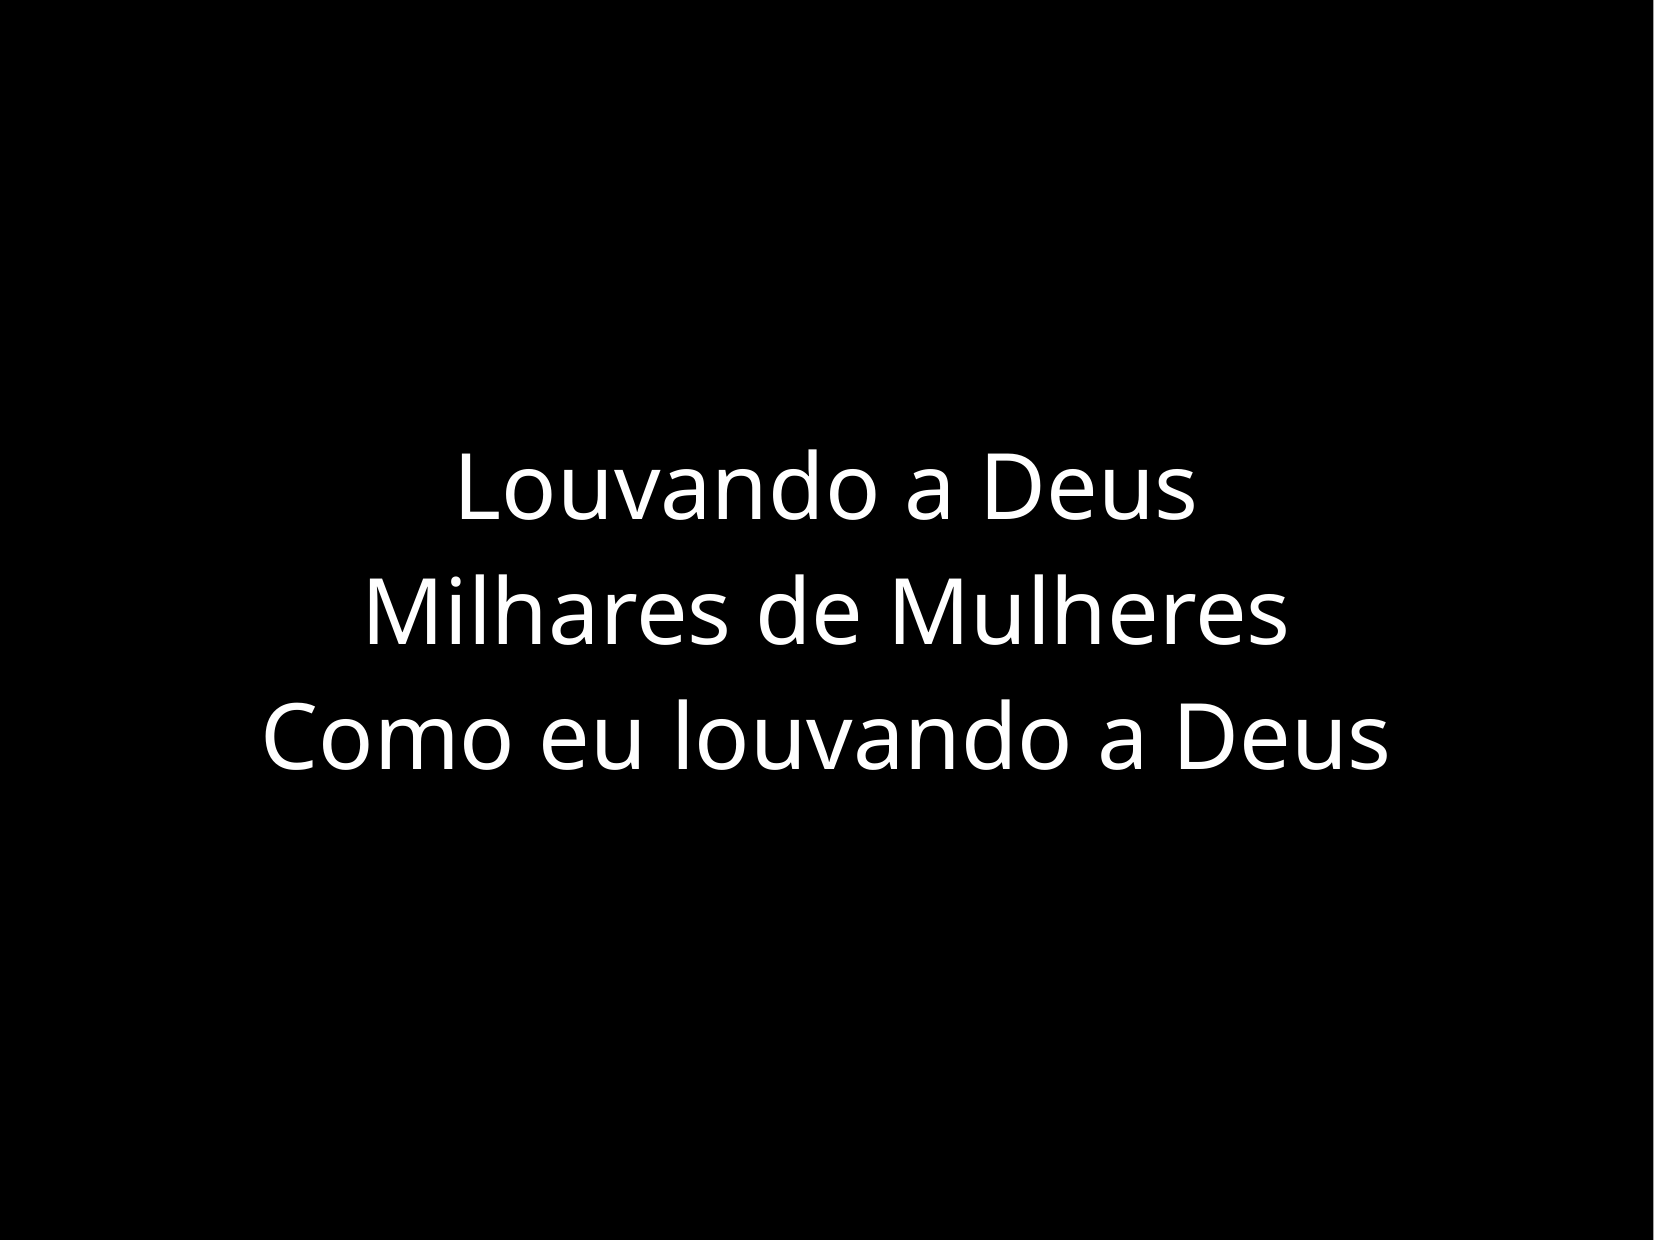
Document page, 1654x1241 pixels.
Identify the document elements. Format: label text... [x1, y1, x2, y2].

subtitle Louvando a Deus Milhares de Mulheres Como eu louvando a Deus [82, 49, 1571, 1170]
